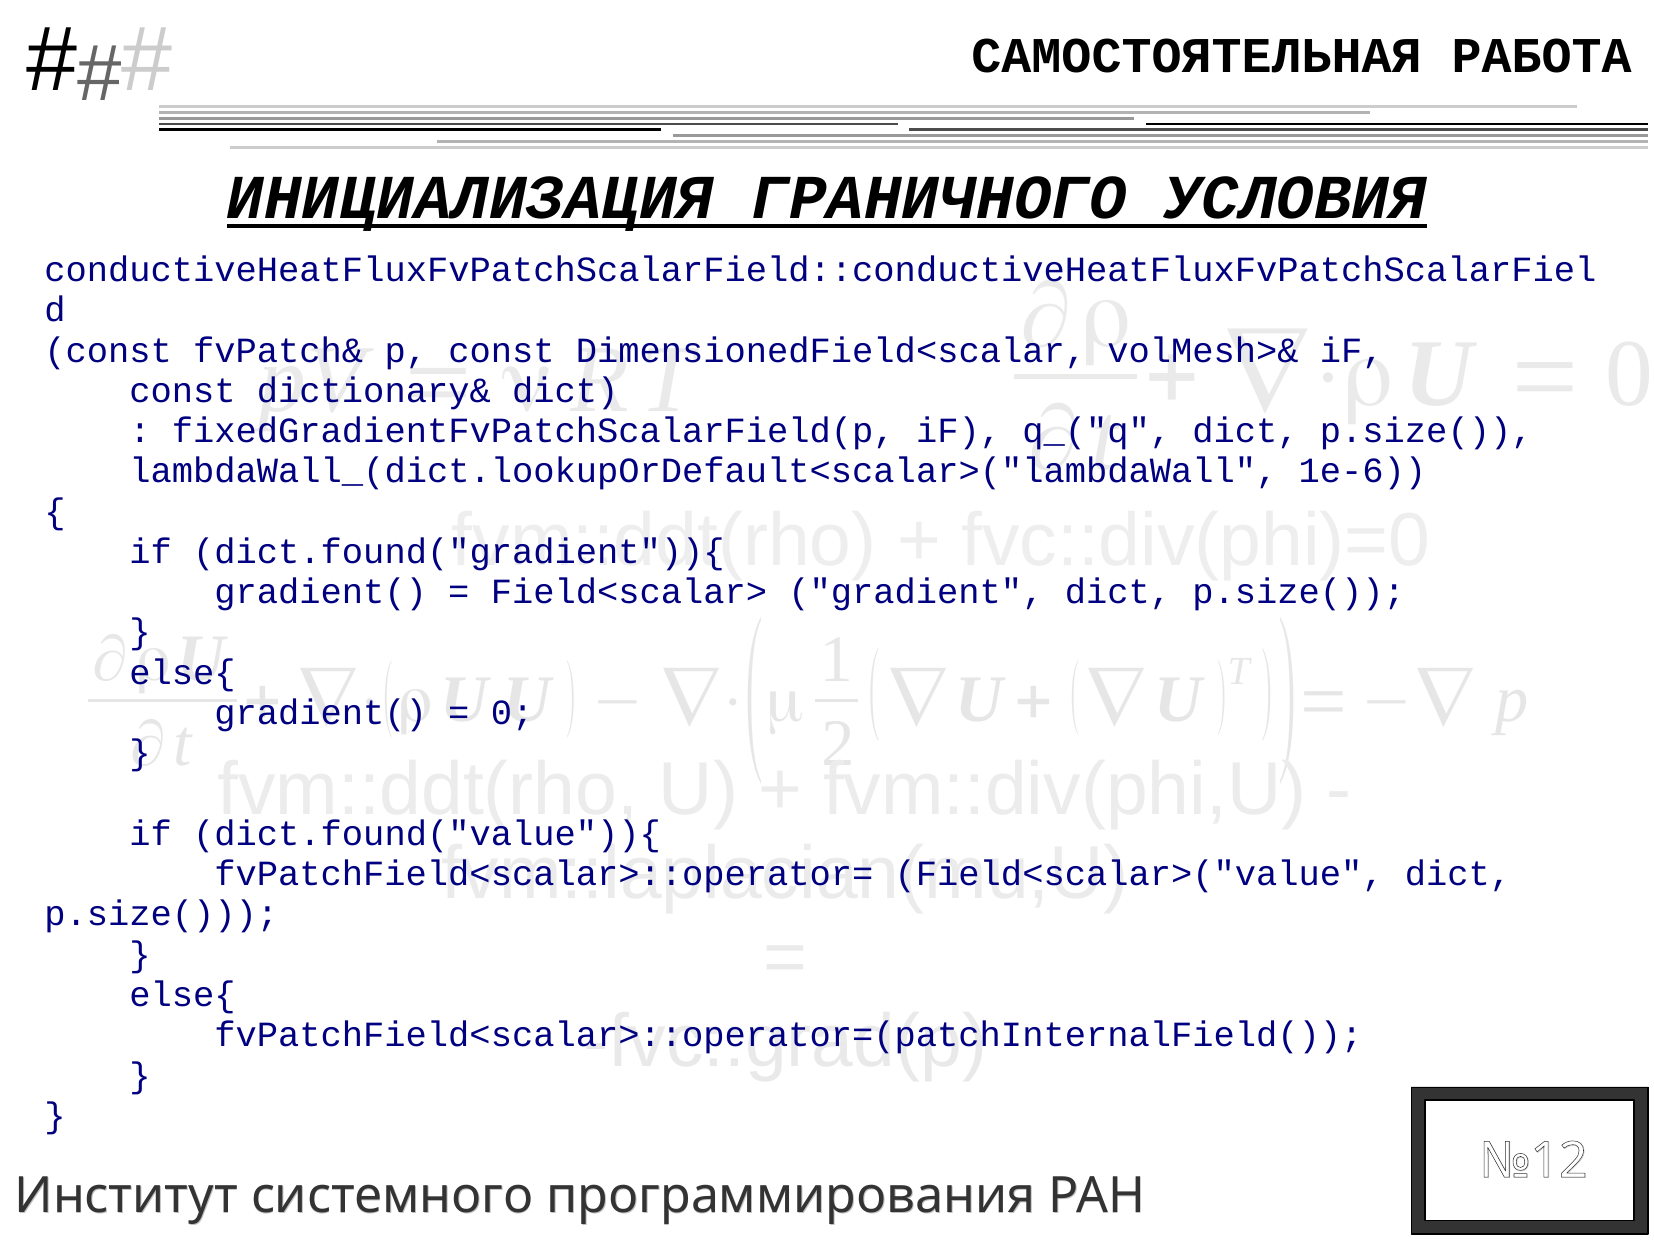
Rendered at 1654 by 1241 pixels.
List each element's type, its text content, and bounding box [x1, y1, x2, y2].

text_box conductiveHeatFluxFvPatchScalarField::conductiveHeatFluxFvPatchScalarField (const fvPatch& p, const DimensionedField<scalar, volMesh>& iF, const dictionary& dict) : fixedGradientFvPatchScalarField(p, iF), q_("q", dict, p.size()), lambdaWall_(dict.lookupOrDefault<scalar>("lambdaWall", 1e-6)) { if (dict.found("gradient")){ gradient() = Field<scalar> ("gradient", dict, p.size()); } else{ gradient() = 0; } if (dict.found("value")){ fvPatchField<scalar>::operator= (Field<scalar>("value", dict, p.size())); } else{ fvPatchField<scalar>::operator=(patchInternalField()); } } [29, 244, 1625, 1241]
title ИНИЦИАЛИЗАЦИЯ ГРАНИЧНОГО УСЛОВИЯ [0, 147, 1654, 257]
